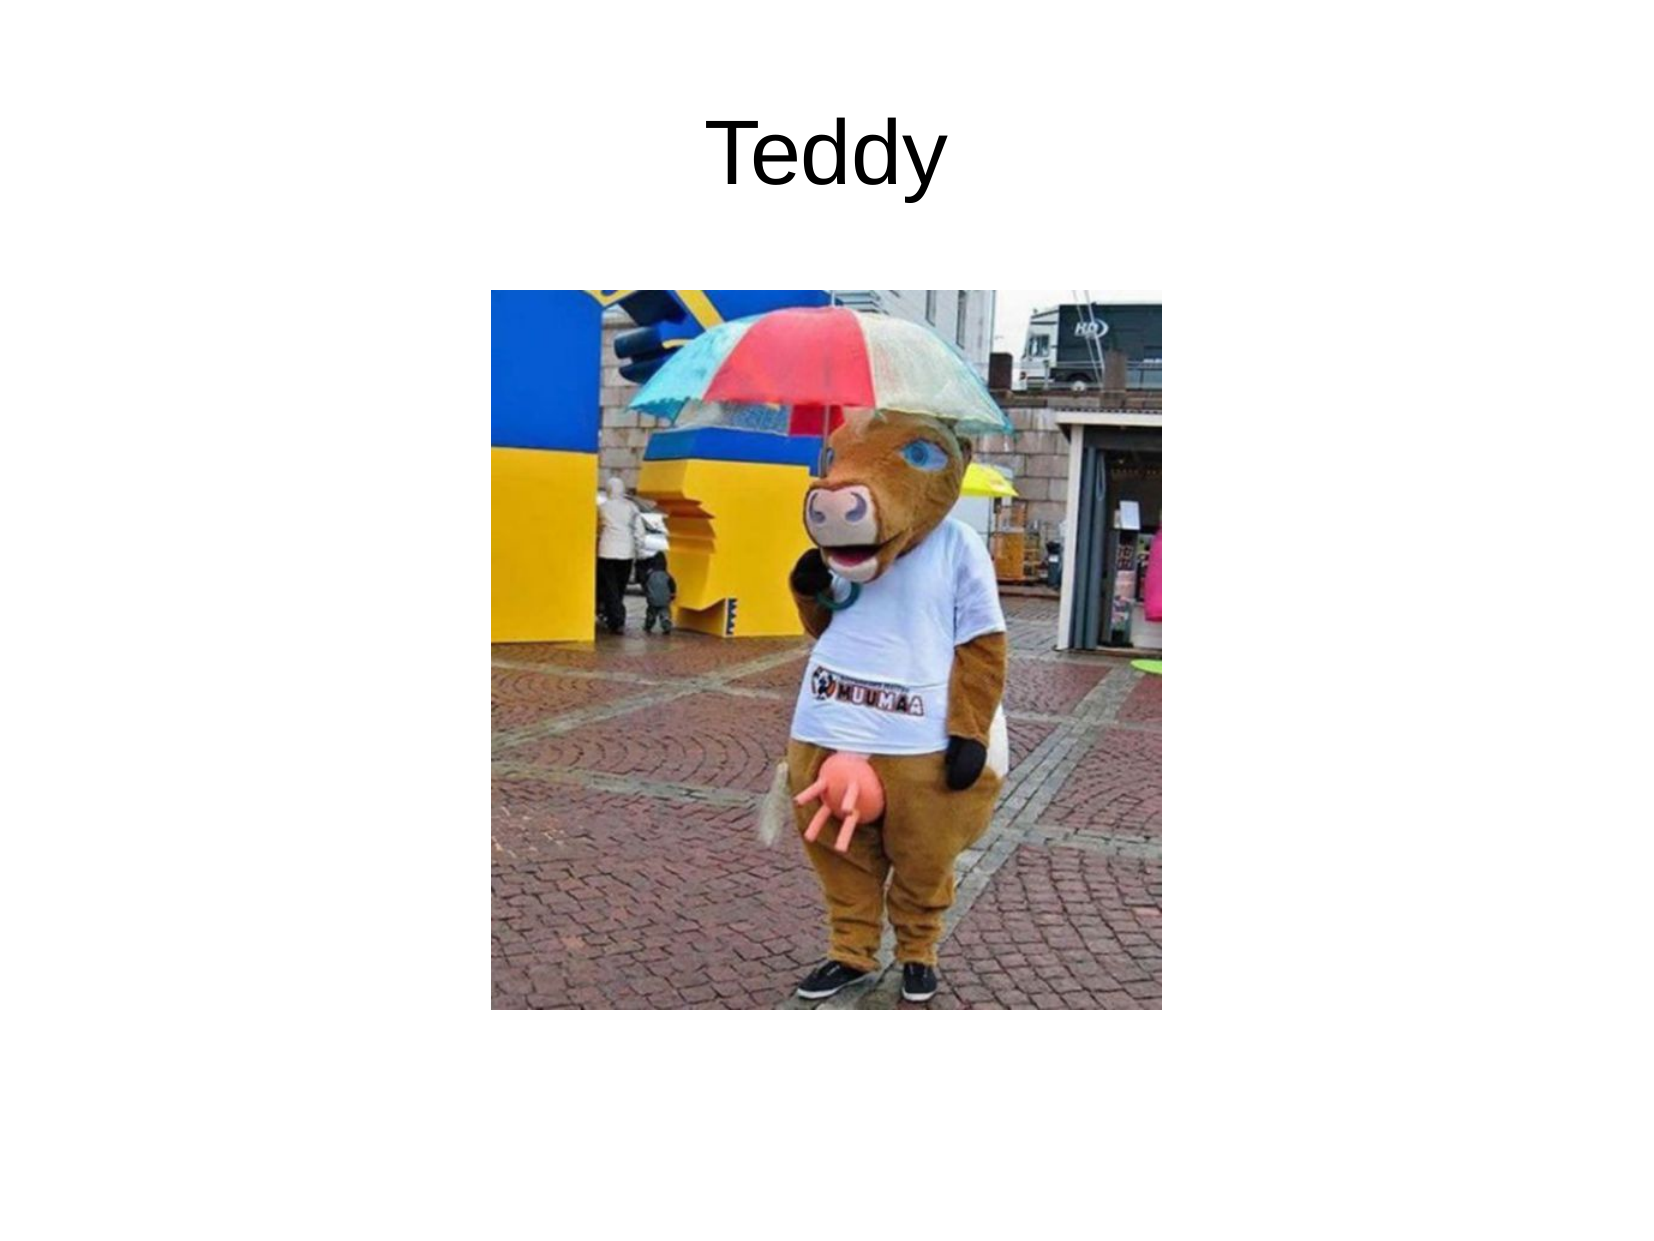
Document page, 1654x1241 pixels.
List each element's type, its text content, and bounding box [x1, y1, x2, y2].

title Teddy [82, 49, 1571, 257]
picture [491, 290, 1162, 1010]
